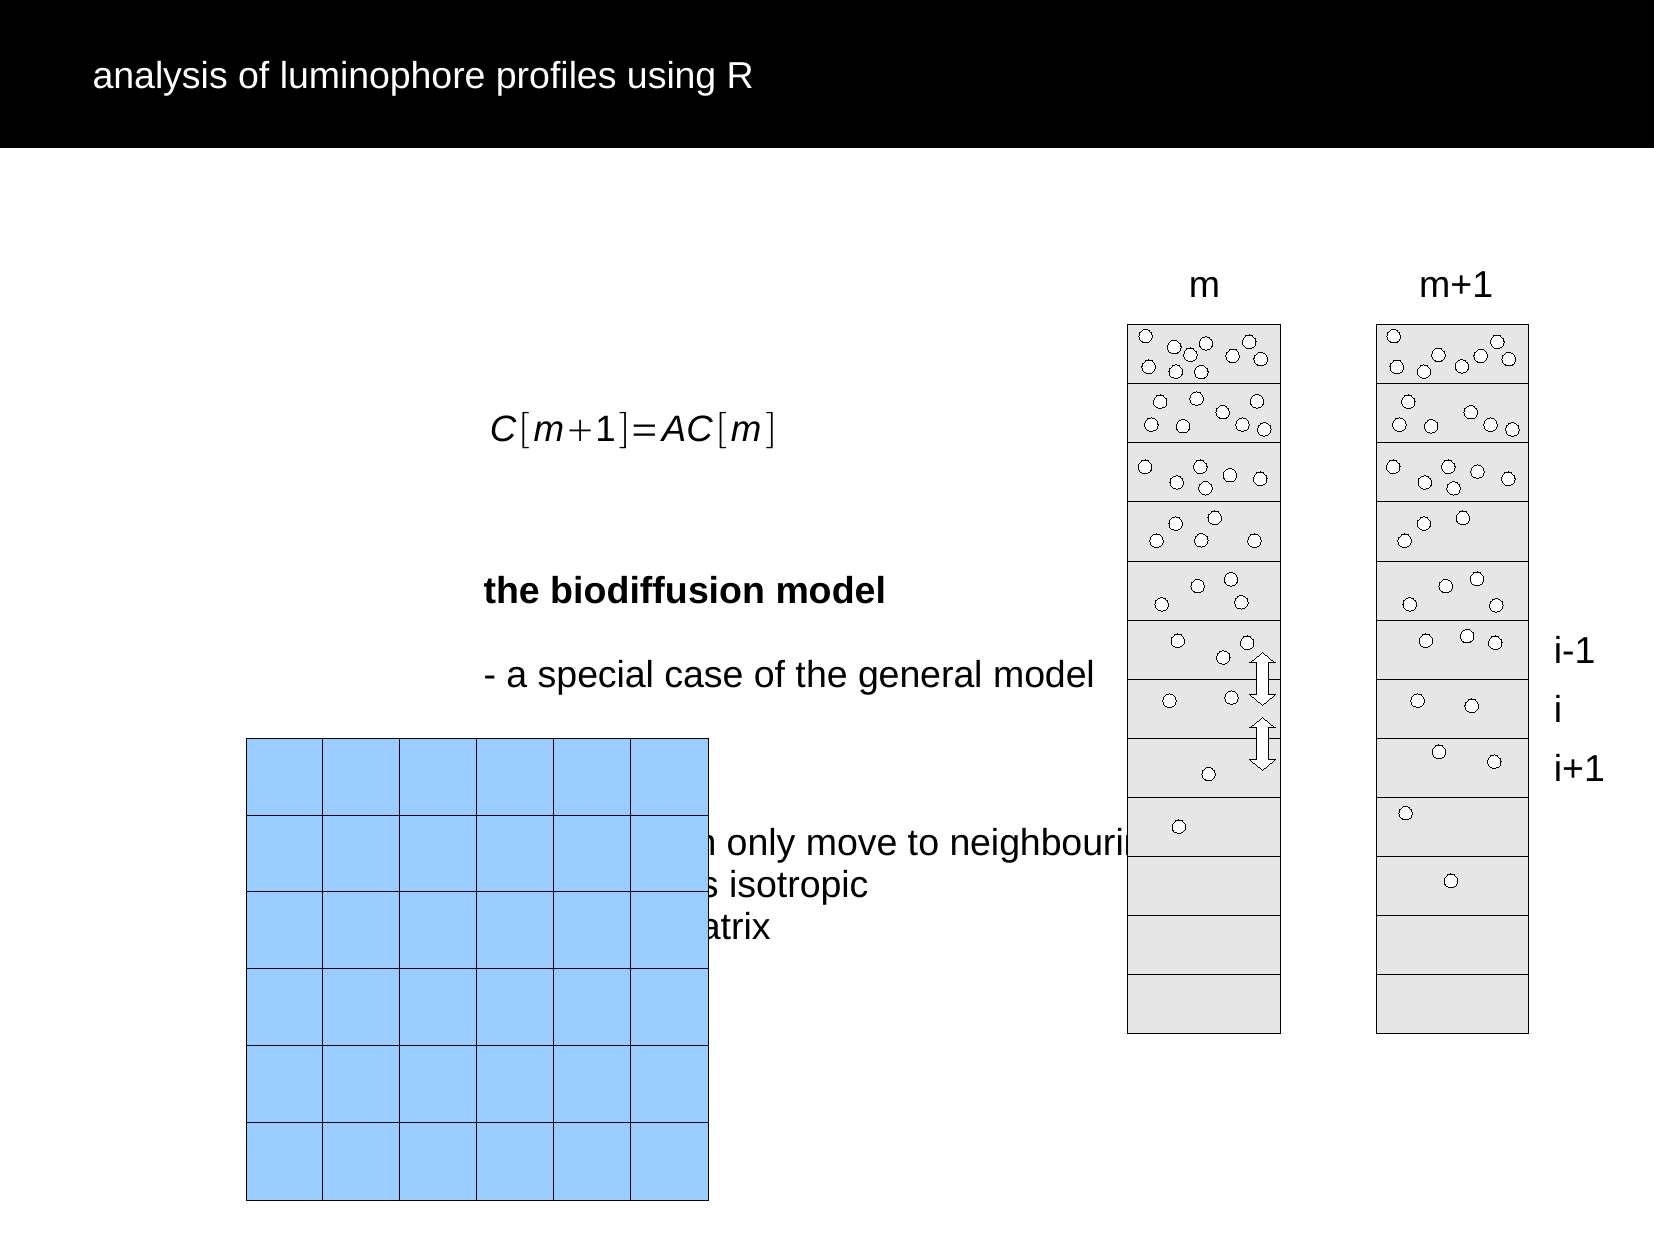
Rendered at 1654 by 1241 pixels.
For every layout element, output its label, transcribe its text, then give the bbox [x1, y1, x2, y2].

text_box [1127, 324, 1281, 1034]
text_box [246, 738, 709, 1201]
text_box m+1 [1404, 255, 1509, 313]
text_box [1376, 324, 1529, 1034]
text_box i [1539, 681, 1578, 739]
text_box i+1 [1539, 740, 1620, 798]
text_box the biodiffusion model - a special case of the general model - particles can only move to neighbouring layers - movement is isotropic - transition matrix [468, 562, 1290, 1042]
text_box [0, 0, 1654, 148]
text_box m [1174, 255, 1235, 313]
text_box i-1 [1539, 622, 1611, 680]
text_box analysis of luminophore profiles using R [77, 46, 769, 104]
chart [480, 409, 784, 452]
